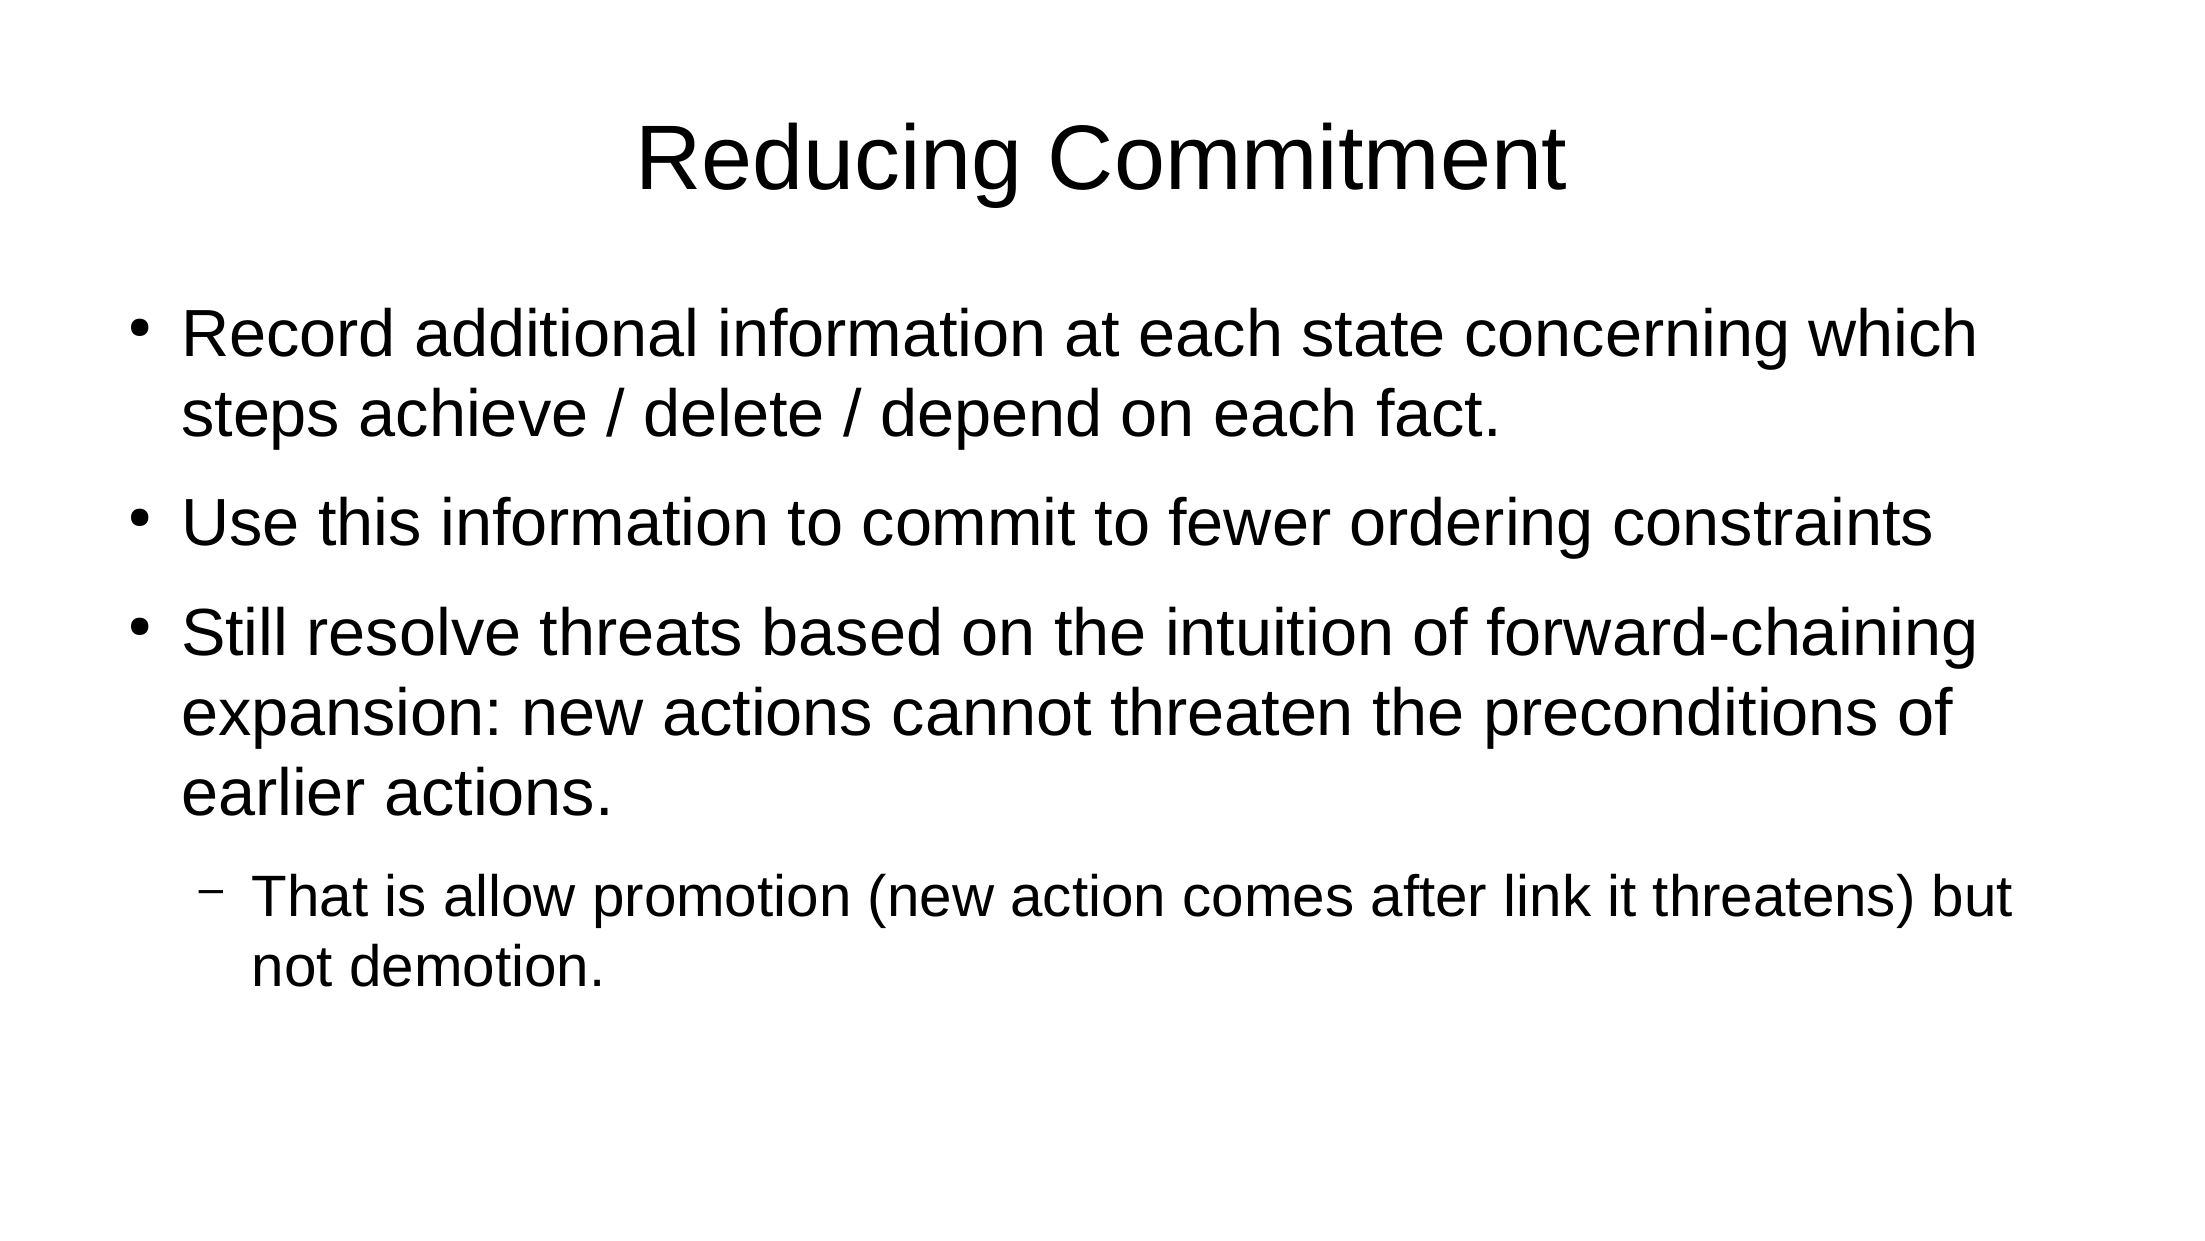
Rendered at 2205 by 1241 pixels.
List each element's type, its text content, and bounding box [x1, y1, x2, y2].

list Record additional information at each state concerning which steps achieve / delete / depend on each fact. Use this information to commit to fewer ordering constraints Still resolve threats based on the intuition of forward-chaining expansion: new actions cannot threaten the preconditions of earlier actions. That is allow promotion (new action comes after link it threatens) but not demotion. [110, 289, 2095, 1167]
title Reducing Commitment [110, 49, 2095, 257]
